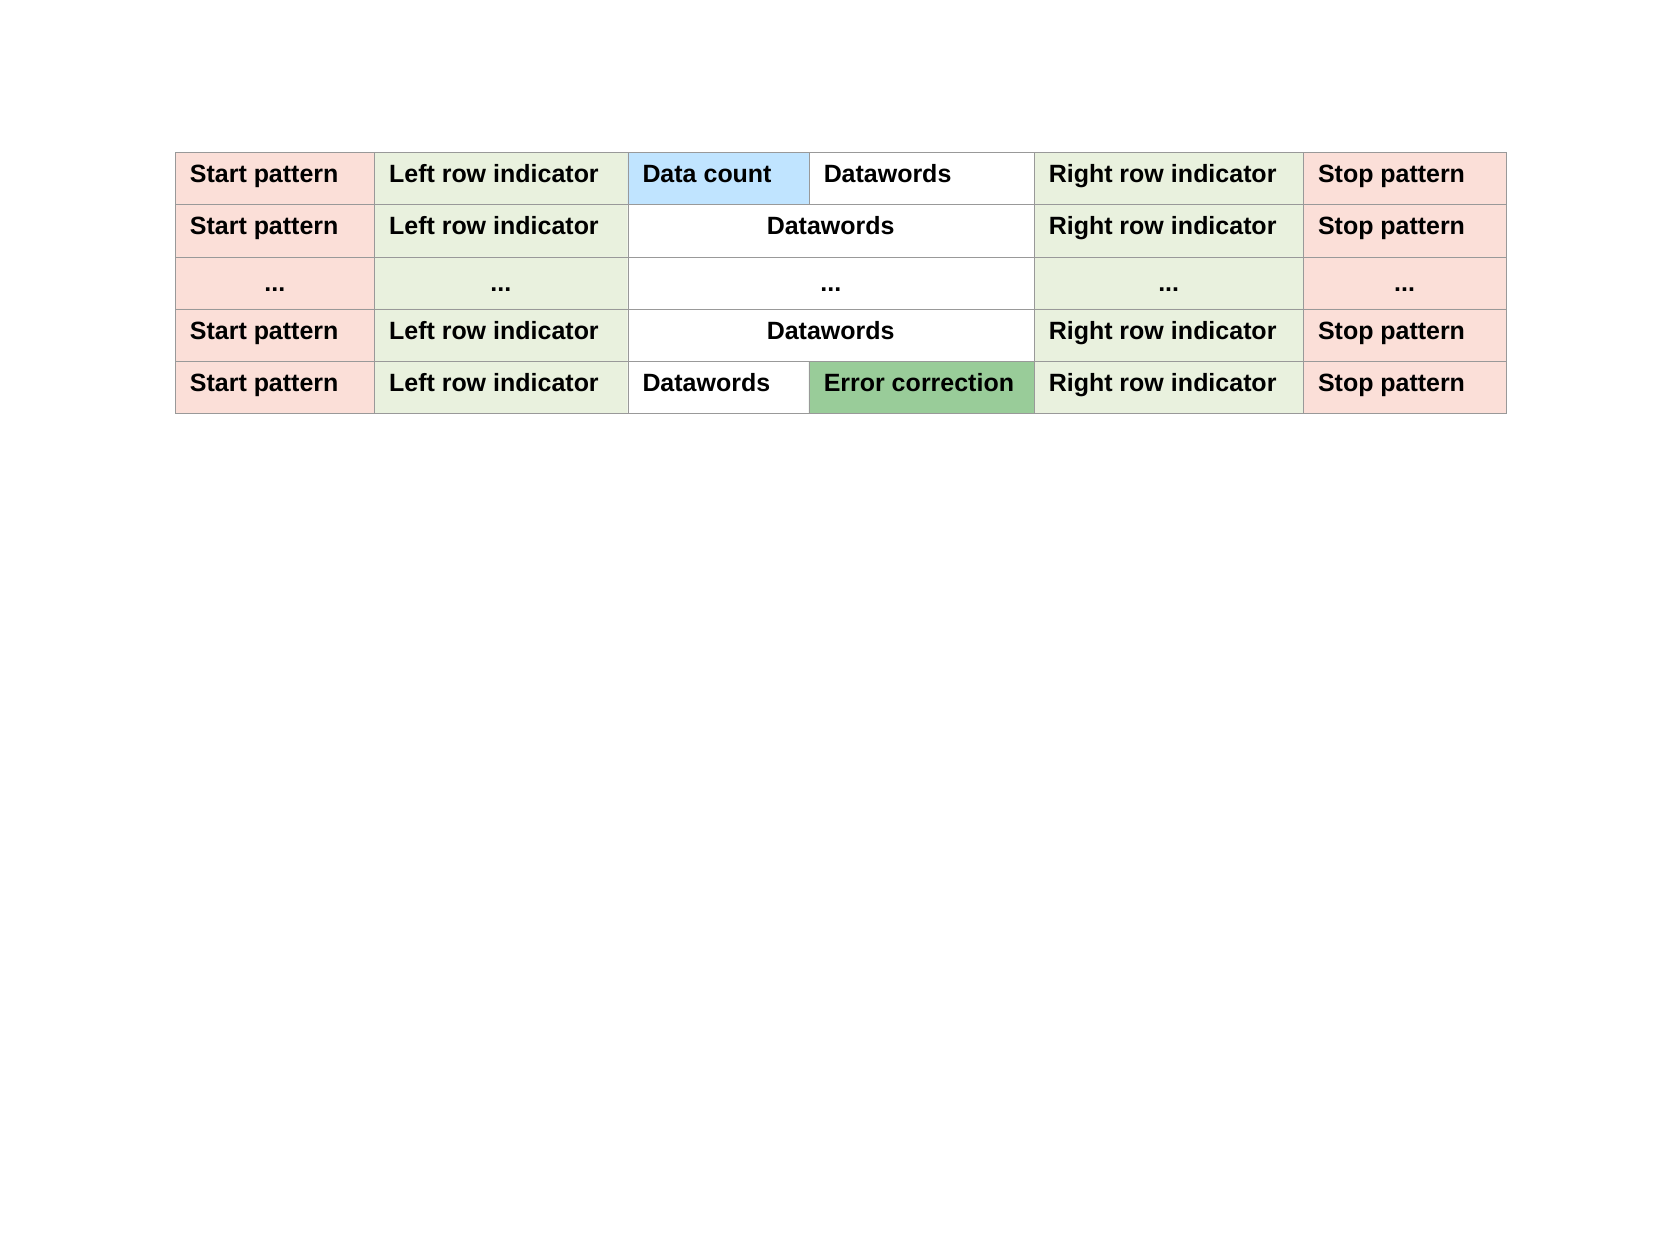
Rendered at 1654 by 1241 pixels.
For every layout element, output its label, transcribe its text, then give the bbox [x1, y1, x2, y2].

table_cell Start pattern [176, 205, 374, 257]
table_cell Right row indicator [1035, 310, 1303, 361]
table_cell Stop pattern [1304, 362, 1506, 413]
table_cell Left row indicator [375, 362, 628, 413]
table_cell ... [375, 258, 628, 309]
table_header Stop pattern [1304, 153, 1506, 204]
table_cell ... [629, 258, 1034, 309]
table_cell Error correction [810, 362, 1034, 413]
table_cell Start pattern [176, 362, 374, 413]
table_cell Stop pattern [1304, 310, 1506, 361]
table_cell Stop pattern [1304, 205, 1506, 257]
table_cell ... [1035, 258, 1303, 309]
table_cell Left row indicator [375, 205, 628, 257]
table_cell Datawords [629, 310, 1034, 361]
table_cell Datawords [629, 205, 1034, 257]
table_cell Datawords [629, 362, 809, 413]
table_cell Start pattern [176, 310, 374, 361]
table_cell Right row indicator [1035, 362, 1303, 413]
table_header Start pattern [176, 153, 374, 204]
table_cell ... [1304, 258, 1506, 309]
table_cell Right row indicator [1035, 205, 1303, 257]
table_cell Left row indicator [375, 310, 628, 361]
table_header Right row indicator [1035, 153, 1303, 204]
table_header Datawords [810, 153, 1034, 204]
table_header Data count [629, 153, 809, 204]
table_cell ... [176, 258, 374, 309]
table_header Left row indicator [375, 153, 628, 204]
